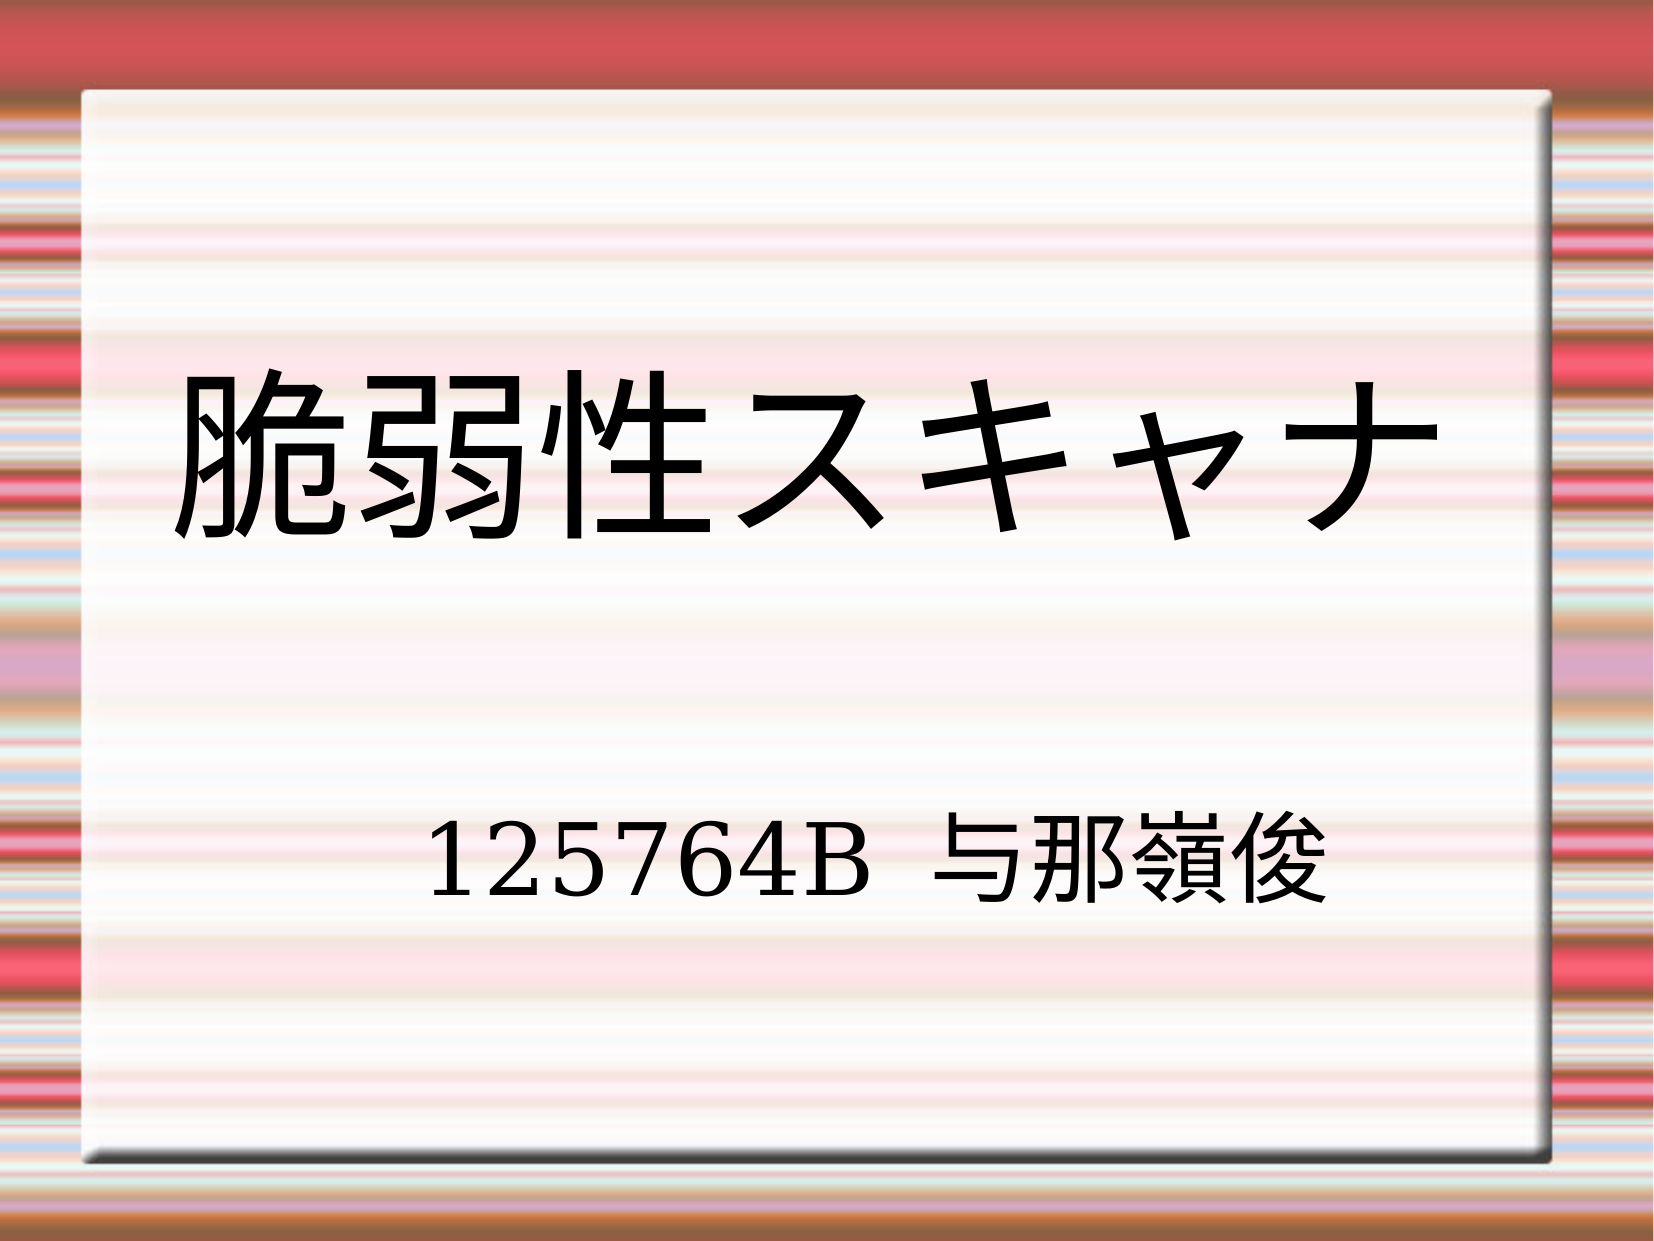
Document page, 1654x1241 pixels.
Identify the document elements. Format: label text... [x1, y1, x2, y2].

title 脆弱性スキャナ [105, 349, 1518, 557]
picture [0, 0, 1654, 1241]
text_box 125764B 与那嶺俊 [405, 795, 1306, 927]
